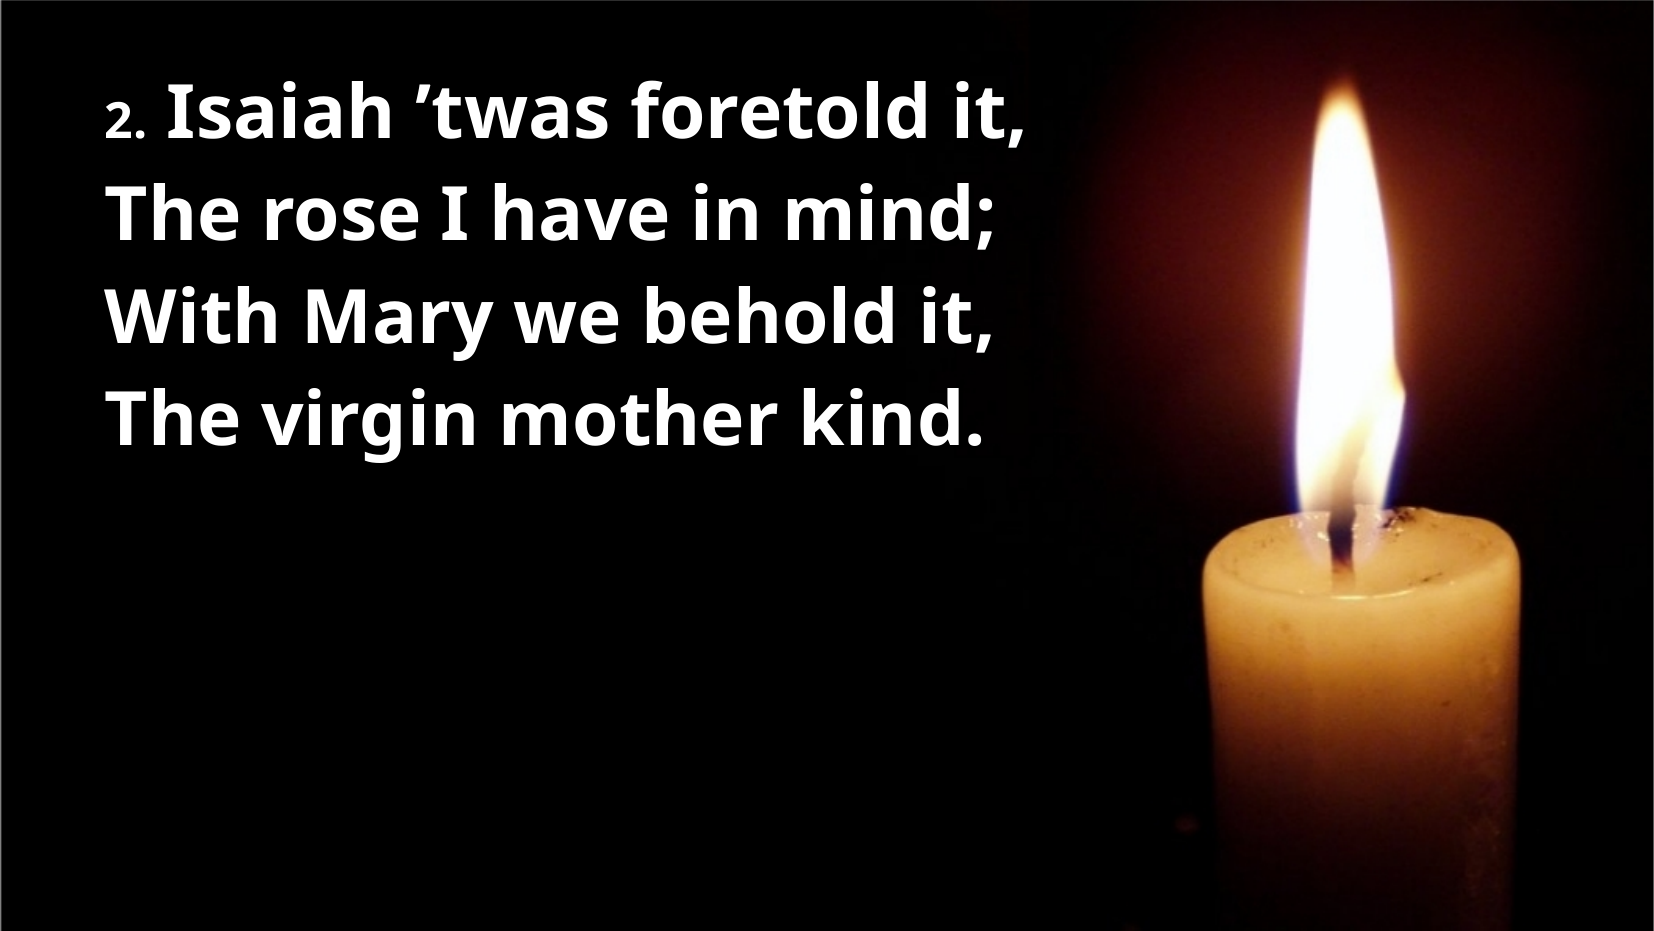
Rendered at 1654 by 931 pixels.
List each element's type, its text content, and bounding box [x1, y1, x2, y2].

text_box 2. Isaiah ’twas foretold it, The rose I have in mind; With Mary we behold it, The virgin mother kind. [90, 50, 1576, 466]
picture [0, 0, 1654, 931]
